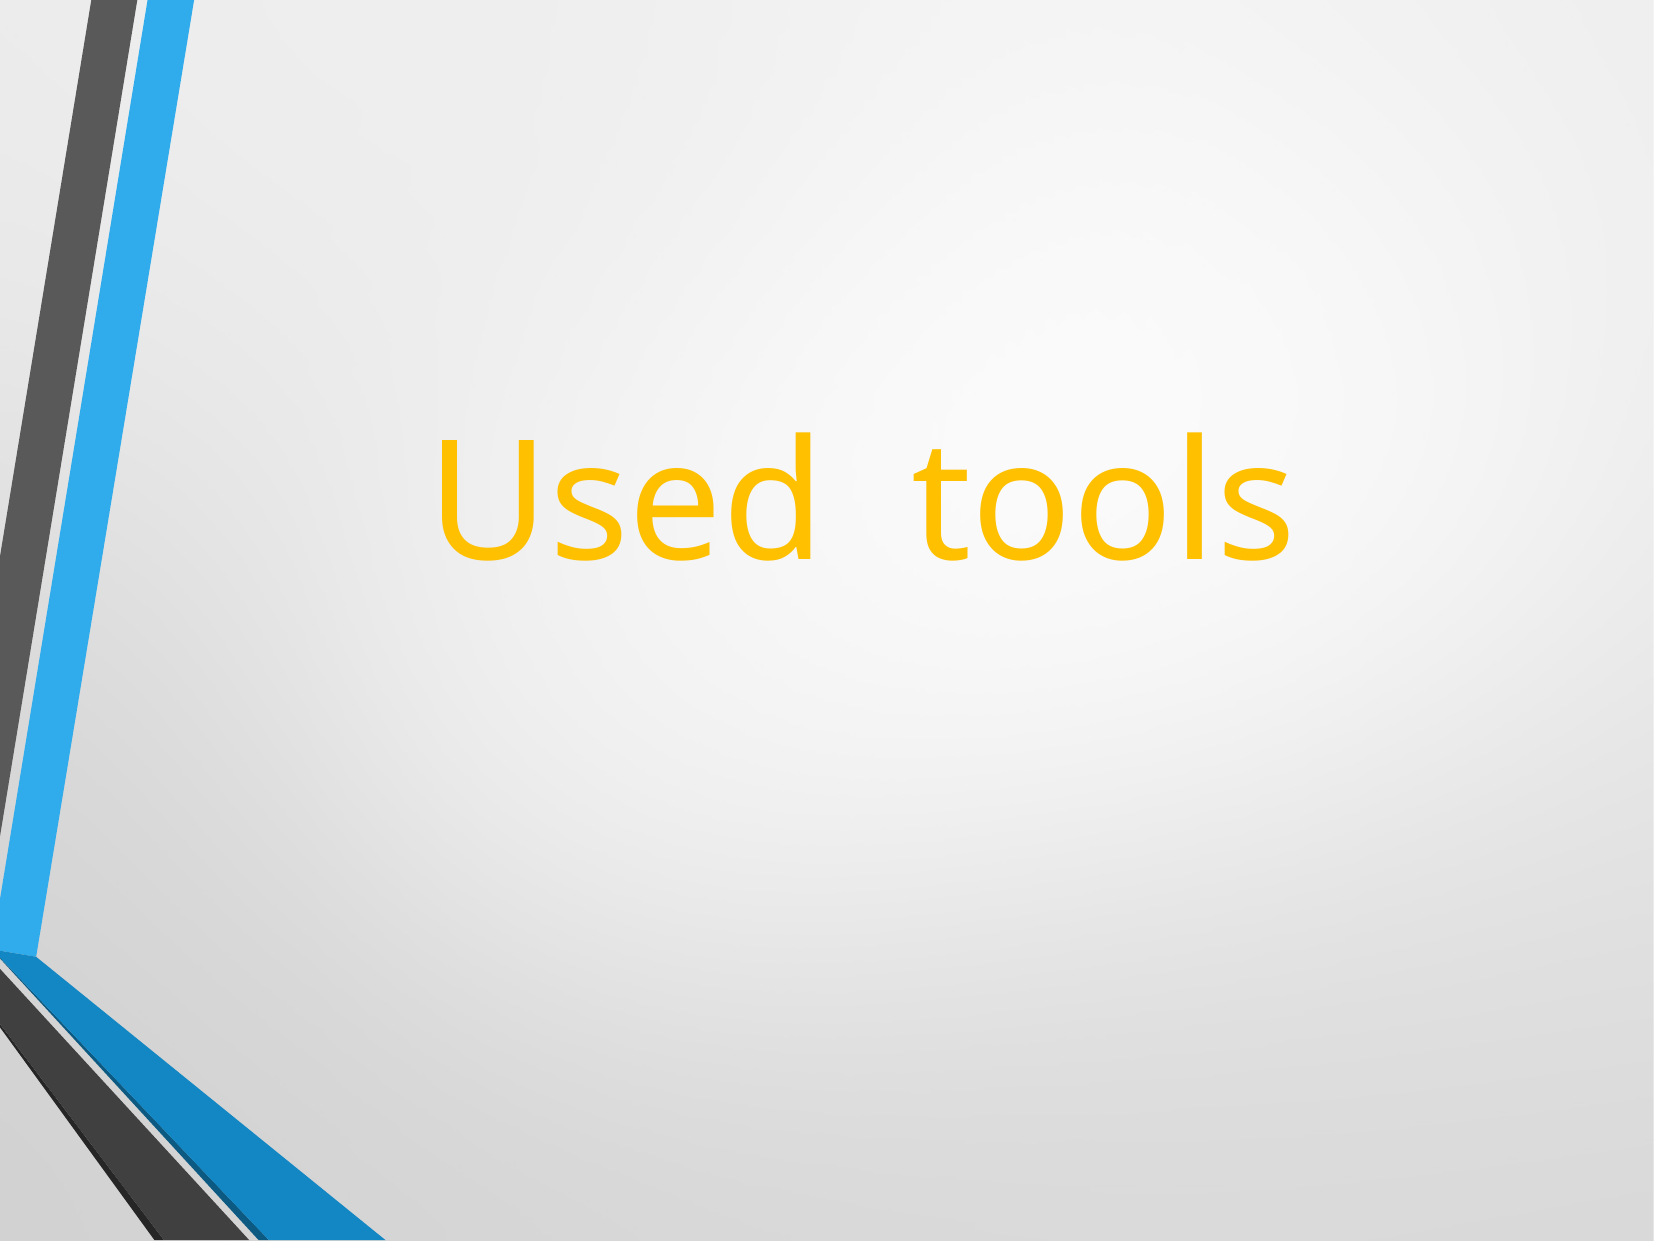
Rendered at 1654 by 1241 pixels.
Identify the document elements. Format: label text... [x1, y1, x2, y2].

text_box Used tools [369, 386, 1451, 601]
